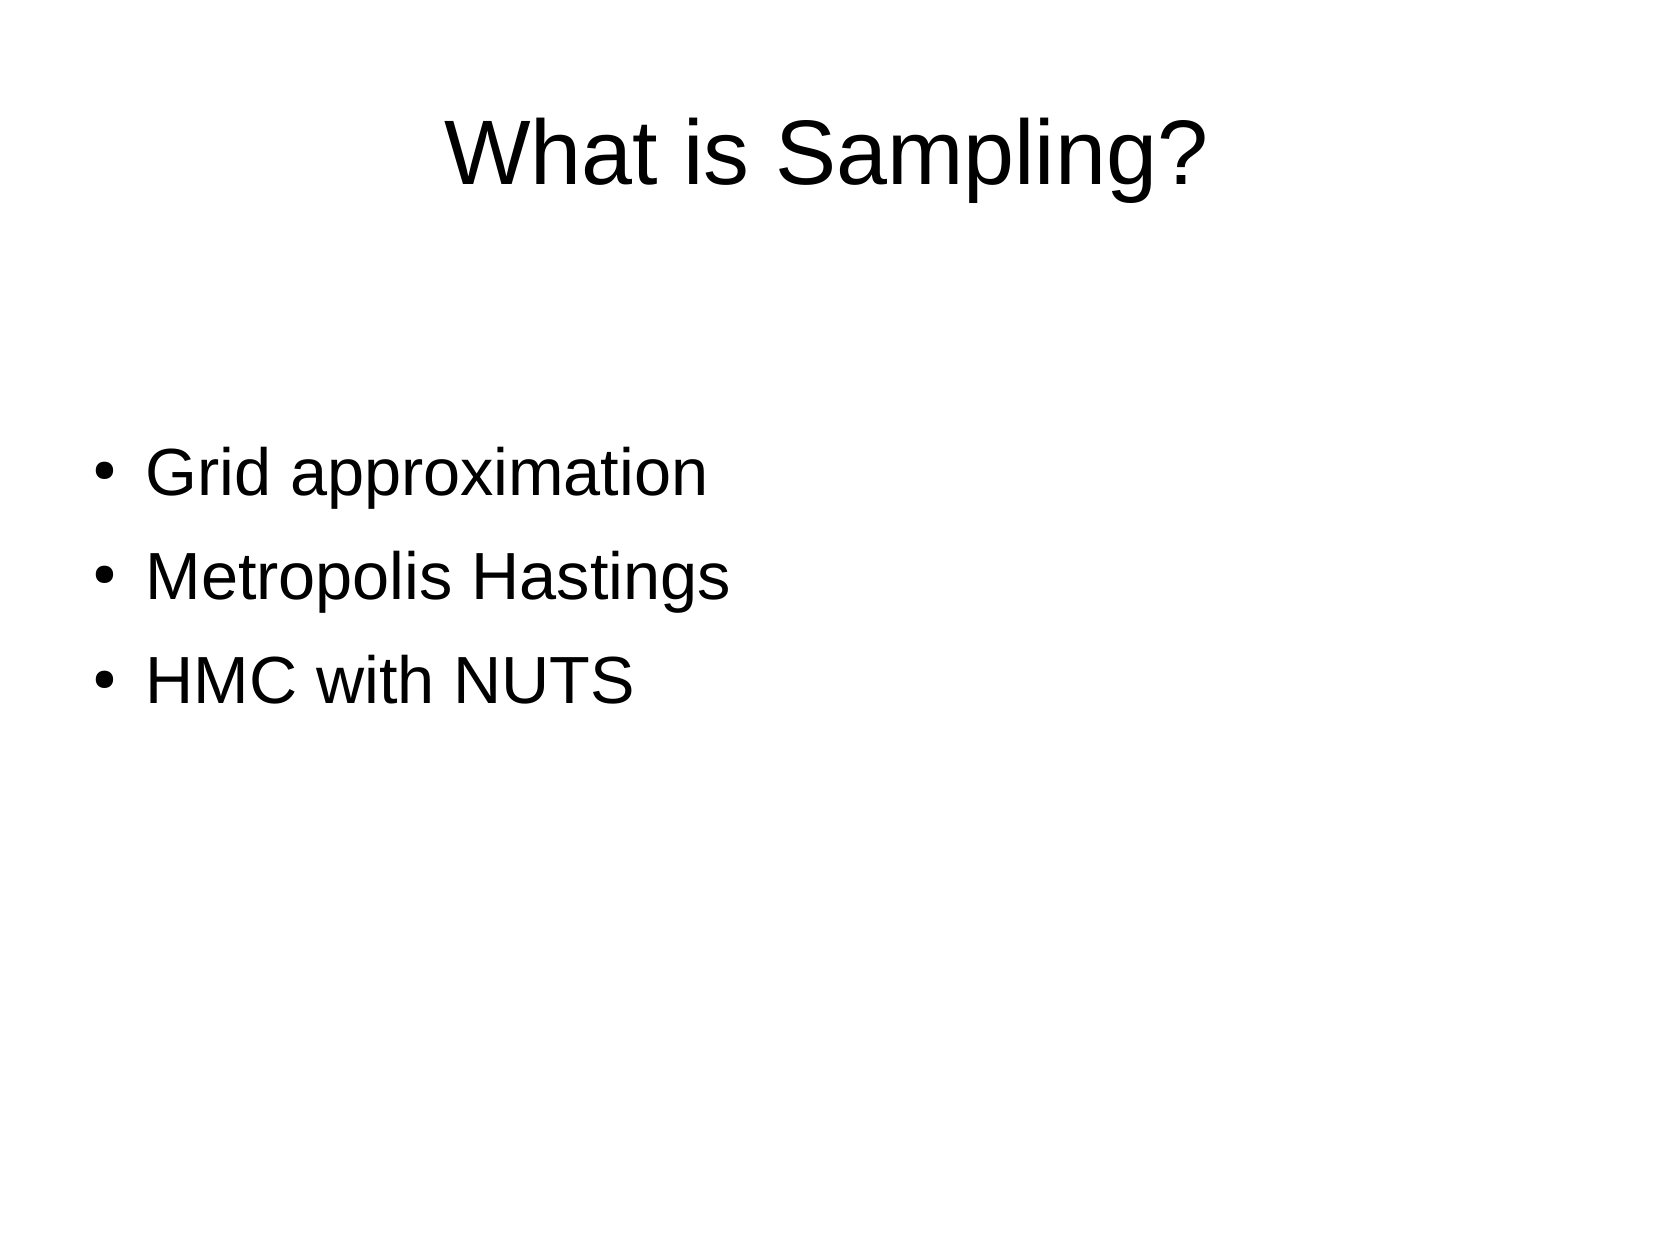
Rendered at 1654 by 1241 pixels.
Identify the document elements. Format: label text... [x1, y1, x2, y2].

title What is Sampling? [82, 49, 1571, 257]
list Grid approximation Metropolis Hastings HMC with NUTS [75, 435, 1564, 970]
